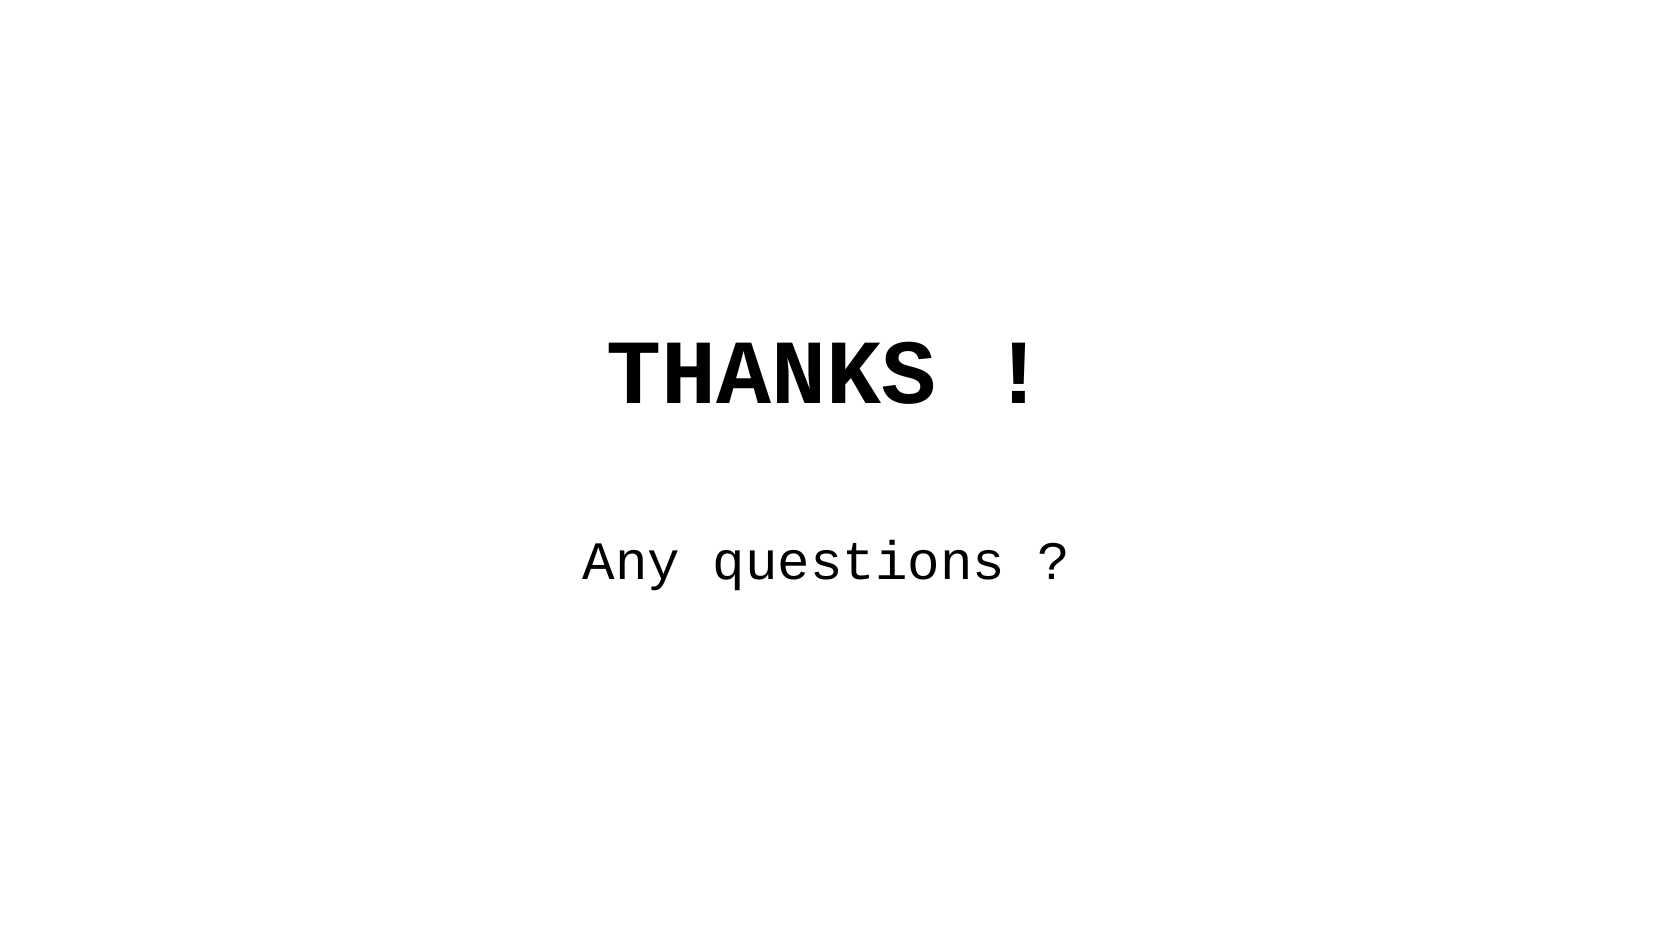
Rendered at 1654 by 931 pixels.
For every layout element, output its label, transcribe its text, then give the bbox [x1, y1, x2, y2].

subtitle THANKS ! Any questions ? [82, 37, 1571, 886]
